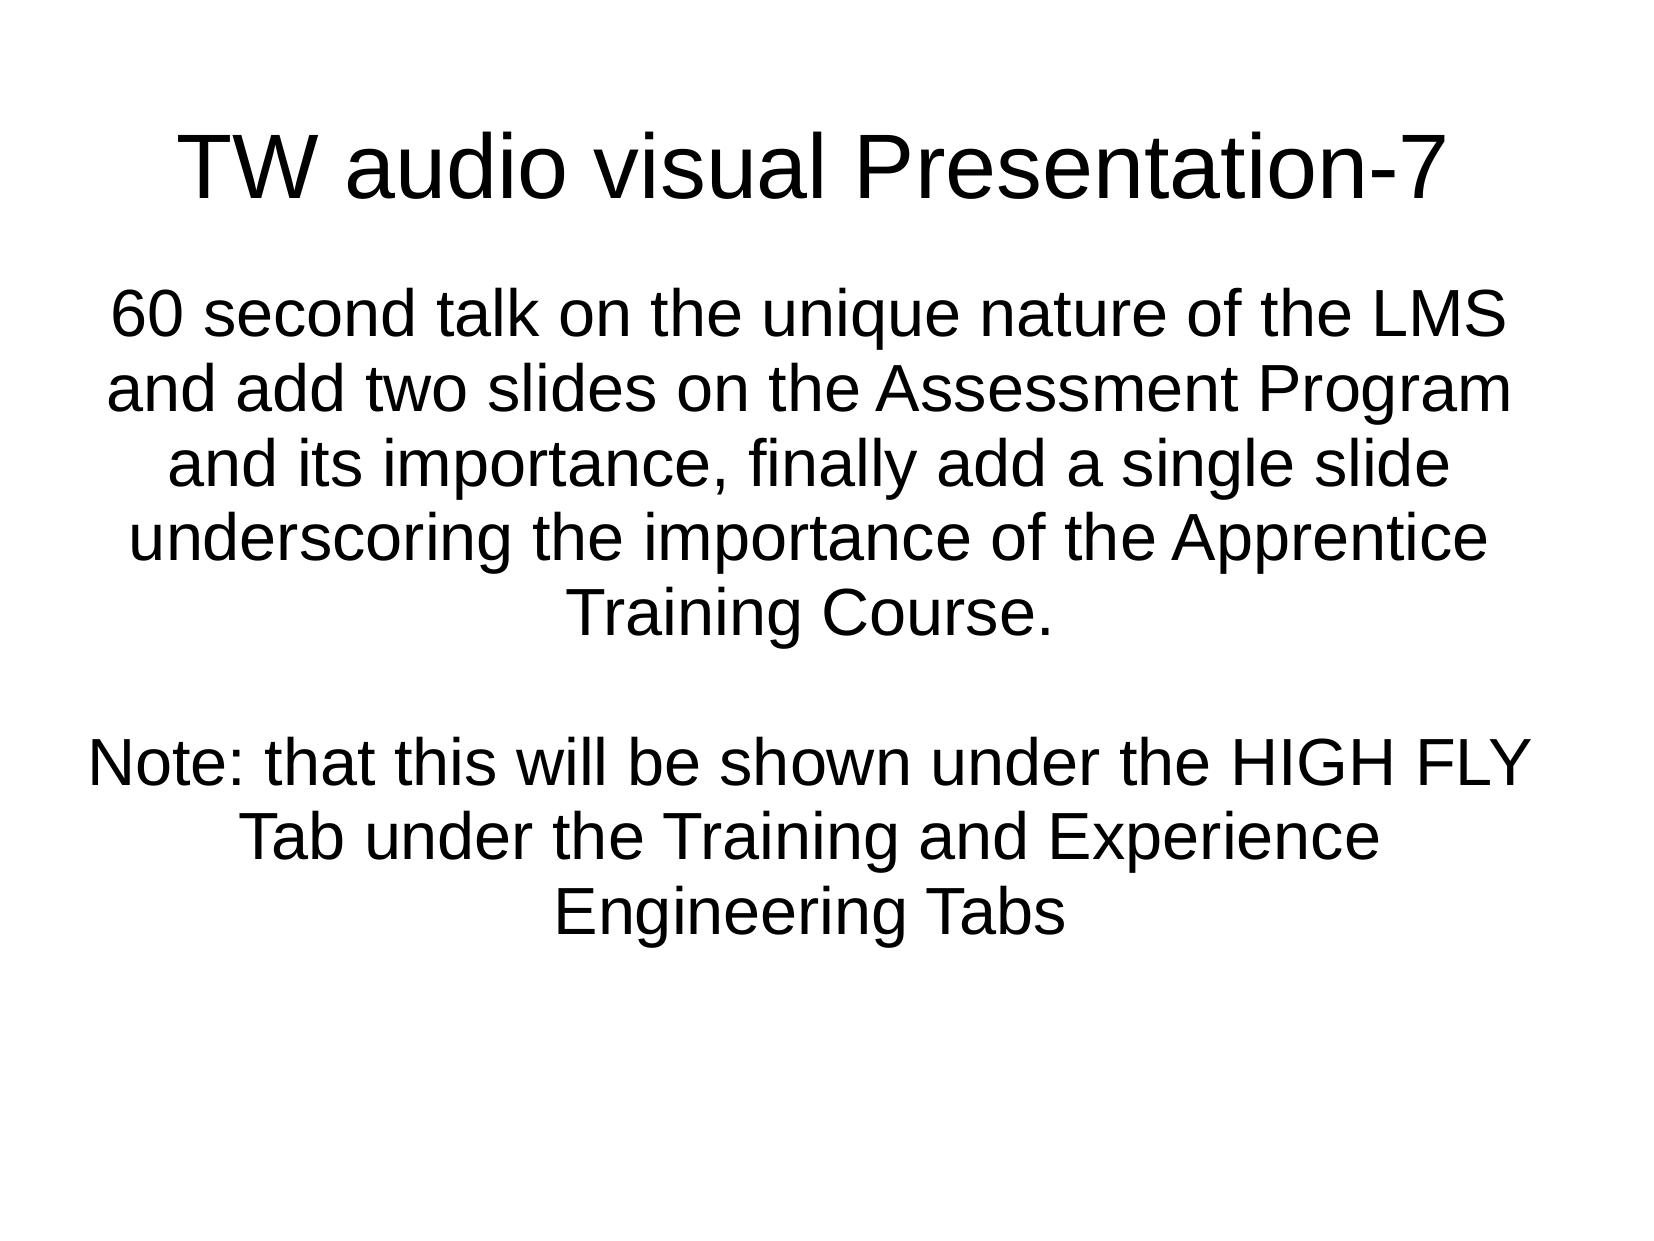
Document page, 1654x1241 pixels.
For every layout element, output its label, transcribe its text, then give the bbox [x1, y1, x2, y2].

title TW audio visual Presentation-7 [82, 62, 1571, 271]
subtitle 60 second talk on the unique nature of the LMS and add two slides on the Assessment Program and its importance, finally add a single slide underscoring the importance of the Apprentice Training Course. Note: that this will be shown under the HIGH FLY Tab under the Training and Experience Engineering Tabs [82, 275, 1538, 1024]
